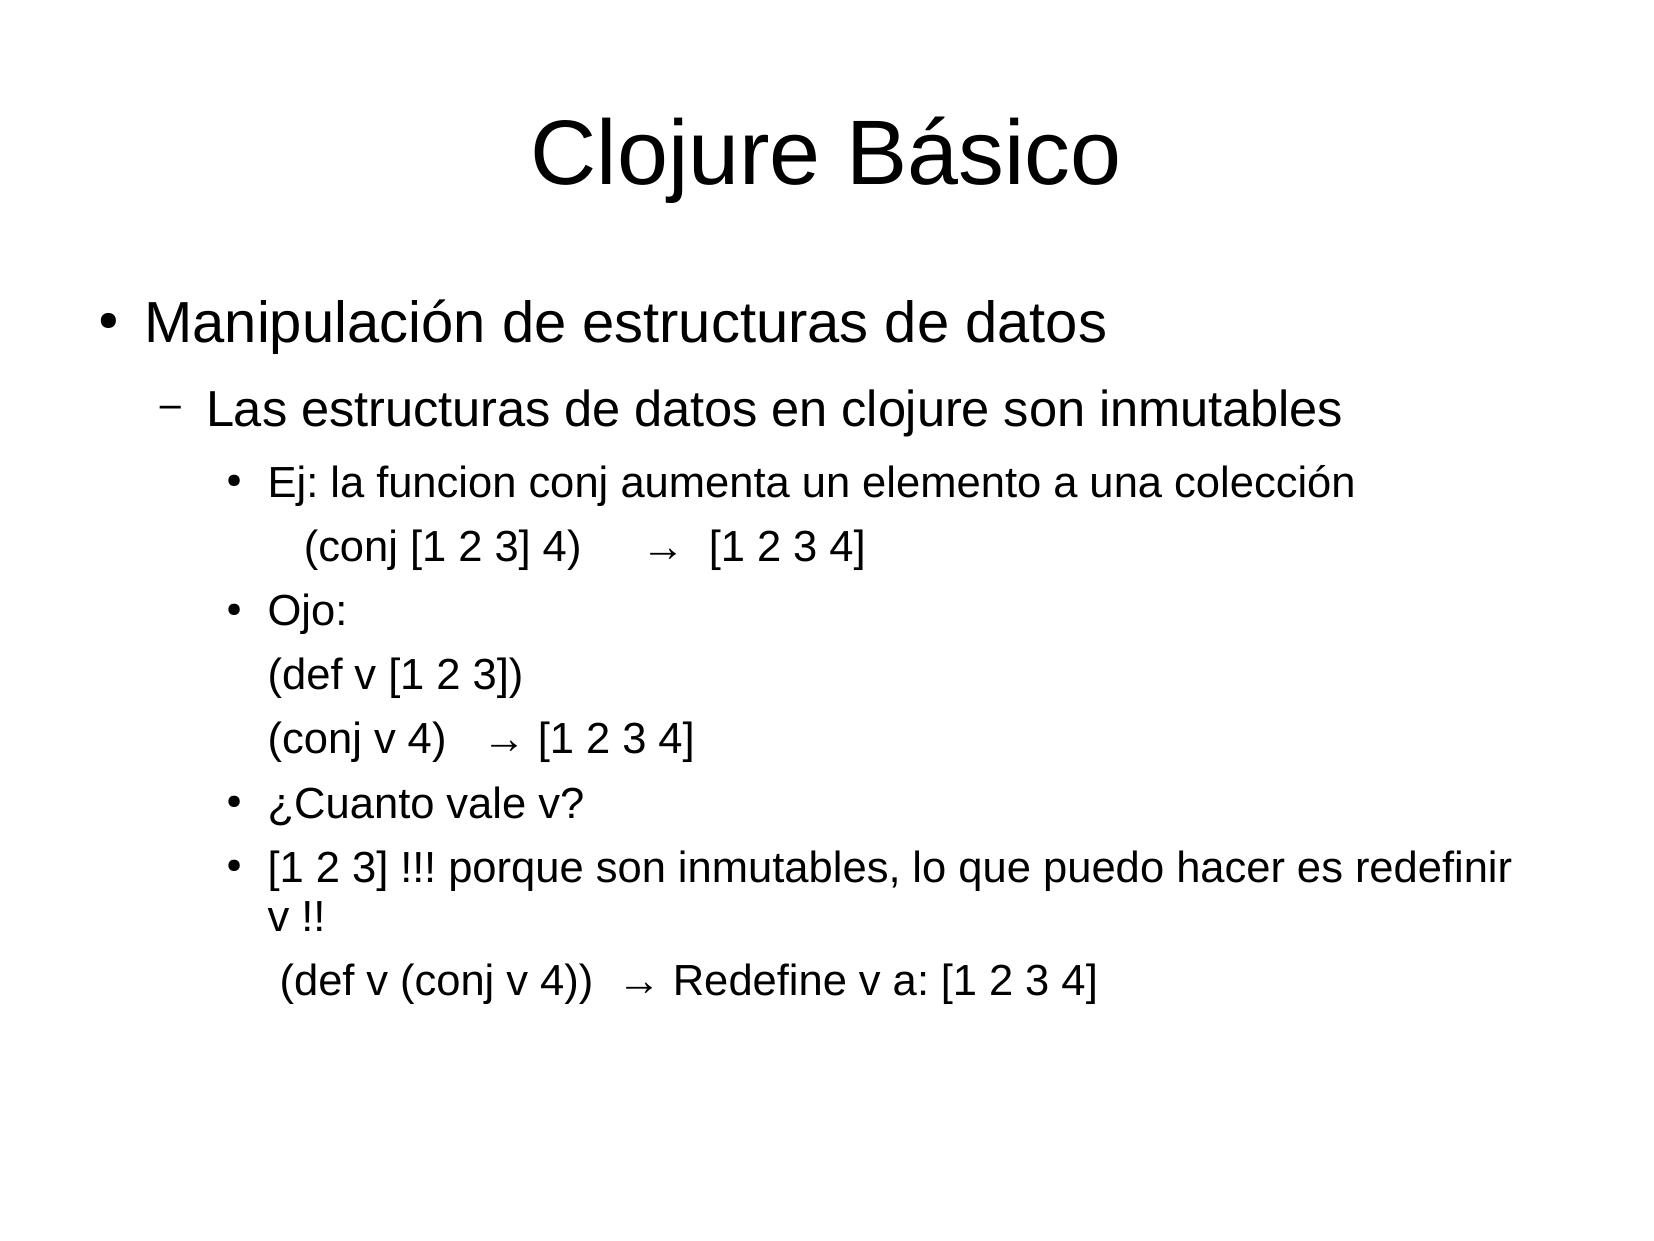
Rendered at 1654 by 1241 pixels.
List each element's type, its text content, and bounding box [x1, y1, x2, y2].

list Manipulación de estructuras de datos Las estructuras de datos en clojure son inmutables Ej: la funcion conj aumenta un elemento a una colección (conj [1 2 3] 4) → [1 2 3 4] Ojo: (def v [1 2 3]) (conj v 4) → [1 2 3 4] ¿Cuanto vale v? [1 2 3] !!! porque son inmutables, lo que puedo hacer es redefinir v !! (def v (conj v 4)) → Redefine v a: [1 2 3 4] [82, 290, 1571, 1010]
title Clojure Básico [82, 49, 1571, 257]
